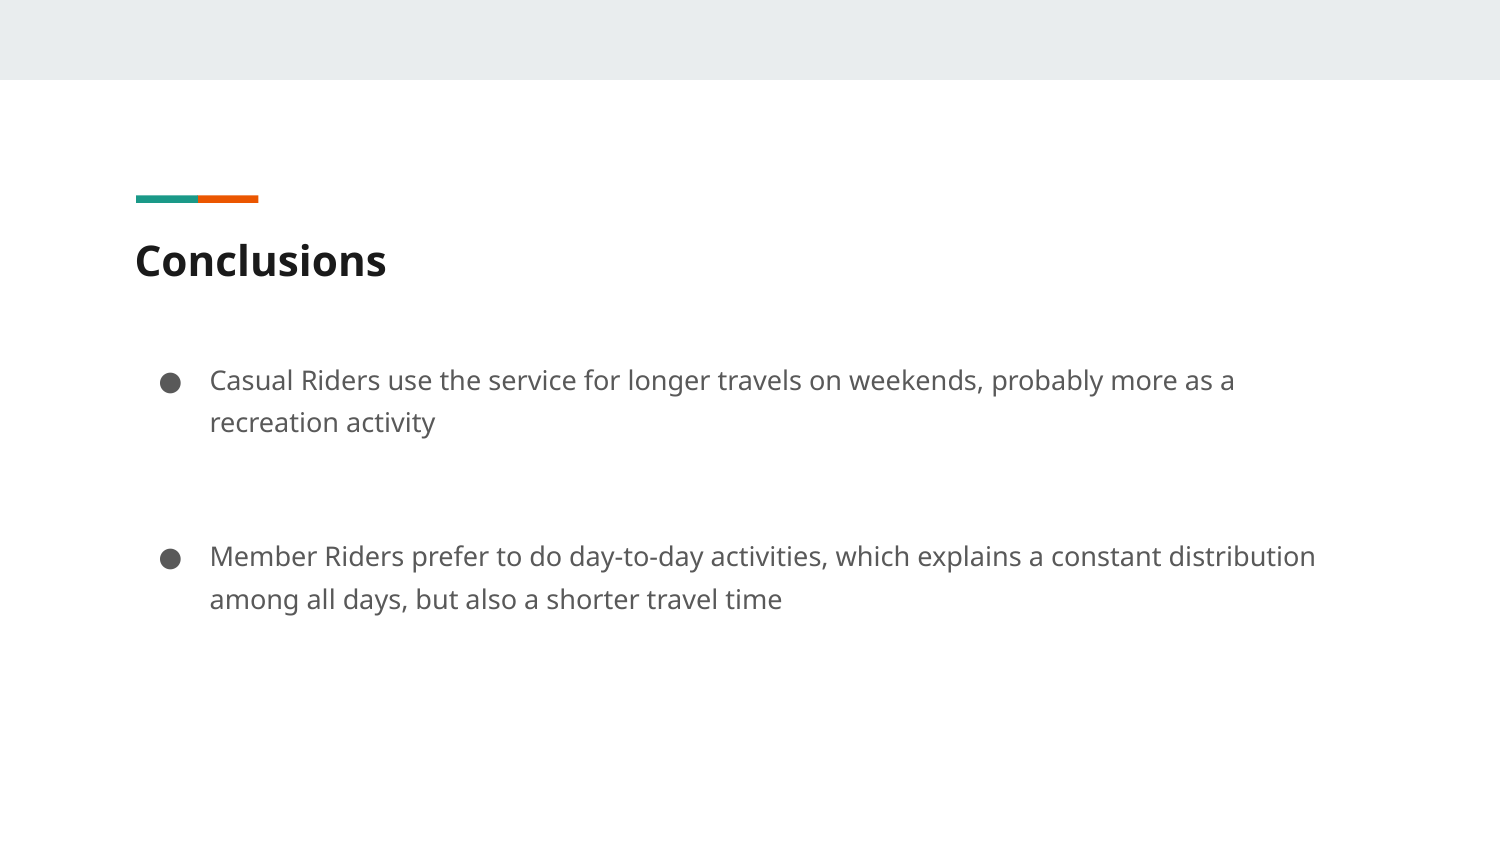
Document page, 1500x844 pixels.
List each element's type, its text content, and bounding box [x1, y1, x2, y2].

list Casual Riders use the service for longer travels on weekends, probably more as a recreation activity Member Riders prefer to do day-to-day activities, which explains a constant distribution among all days, but also a shorter travel time [119, 341, 1381, 712]
title Conclusions [119, 216, 1381, 305]
